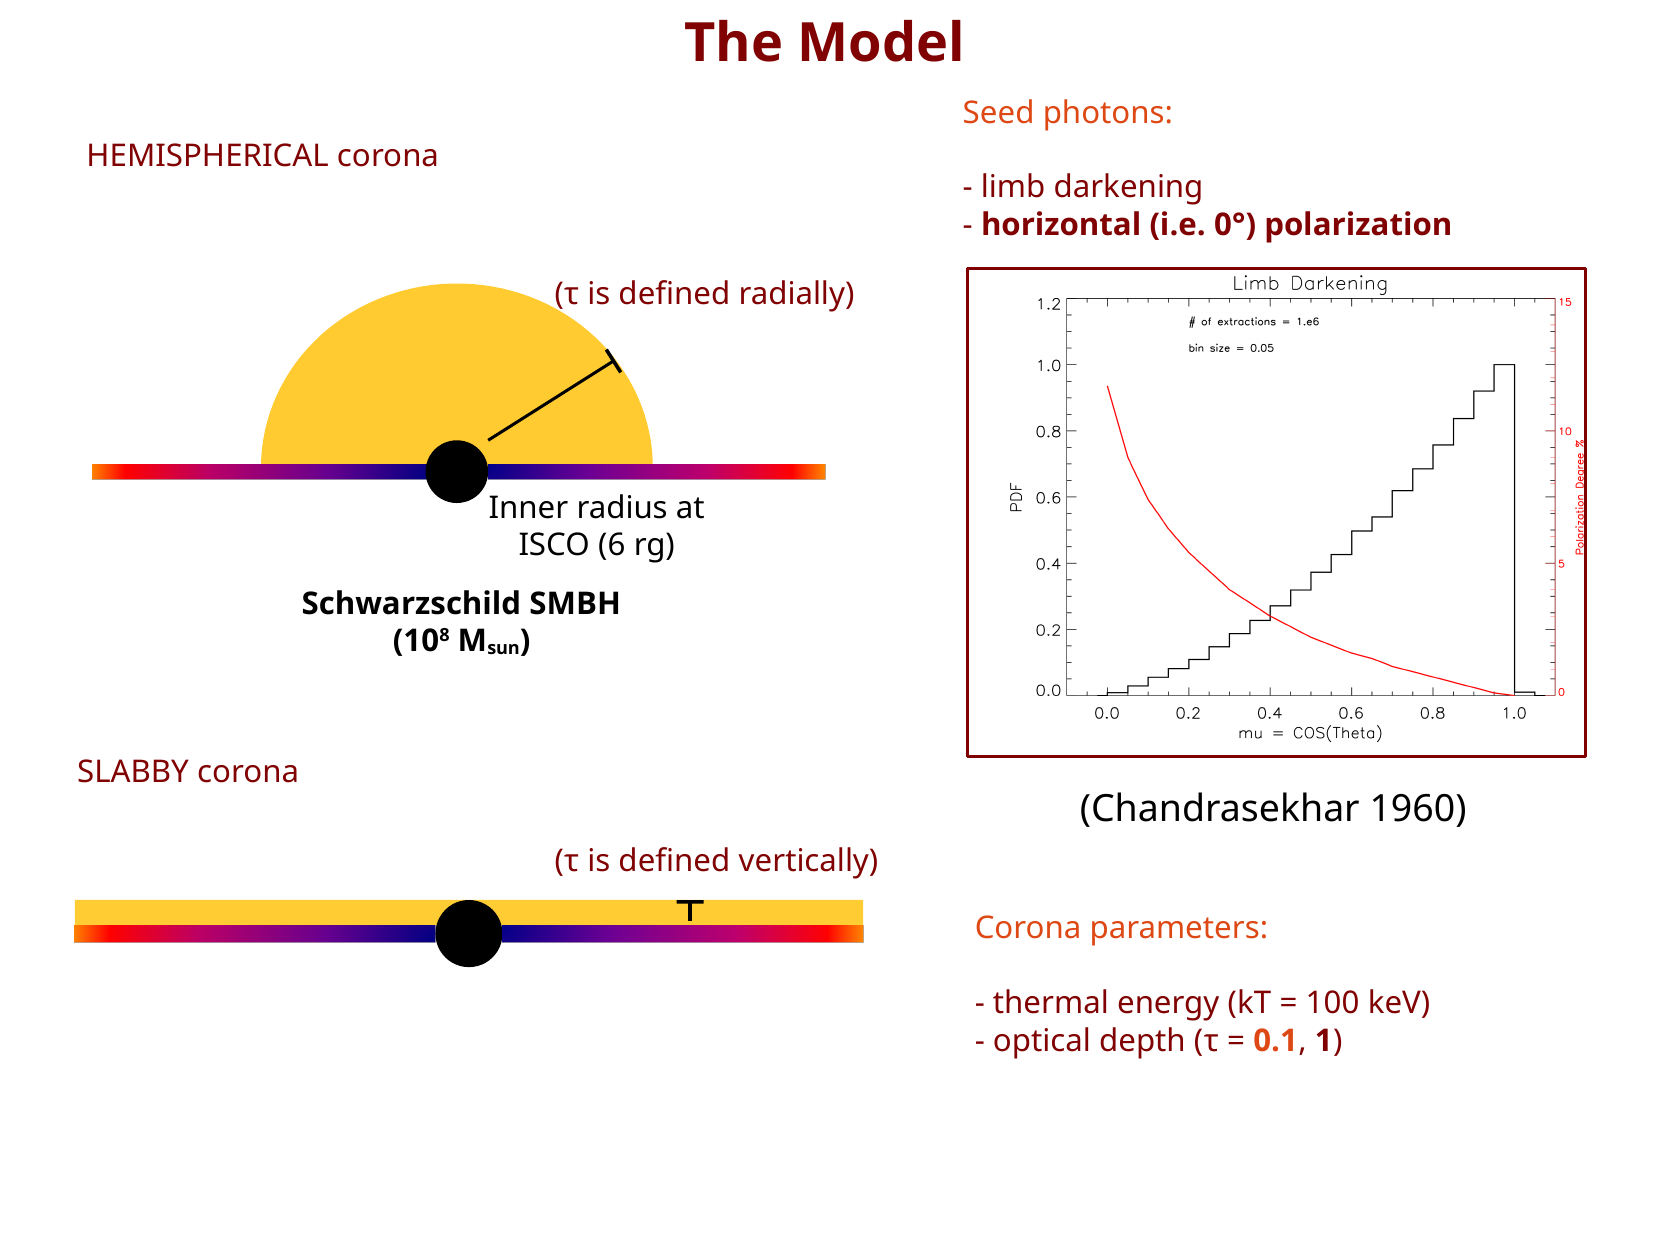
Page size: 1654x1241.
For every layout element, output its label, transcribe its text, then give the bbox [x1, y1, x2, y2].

picture [91, 463, 426, 481]
text_box Corona parameters: - thermal energy (kT = 100 keV) - optical depth (τ = 0.1, 1) [960, 899, 1546, 1066]
picture [501, 924, 864, 943]
picture [969, 270, 1584, 756]
text_box Seed photons: - limb darkening - horizontal (i.e. 0°) polarization [947, 84, 1576, 250]
text_box HEMISPHERICAL corona [71, 127, 496, 218]
text_box Inner radius at ISCO (6 rg) [461, 479, 732, 570]
text_box [74, 899, 864, 968]
picture [488, 463, 826, 481]
text_box Schwarzschild SMBH (108 Msun) [260, 575, 663, 666]
picture [73, 924, 436, 943]
text_box The Model [0, 0, 1651, 81]
text_box SLABBY corona [62, 743, 390, 797]
text_box (τ is defined vertically) [539, 830, 931, 882]
text_box [261, 283, 653, 504]
text_box (Chandrasekhar 1960) [1065, 773, 1517, 833]
text_box (τ is defined radially) [539, 263, 901, 316]
